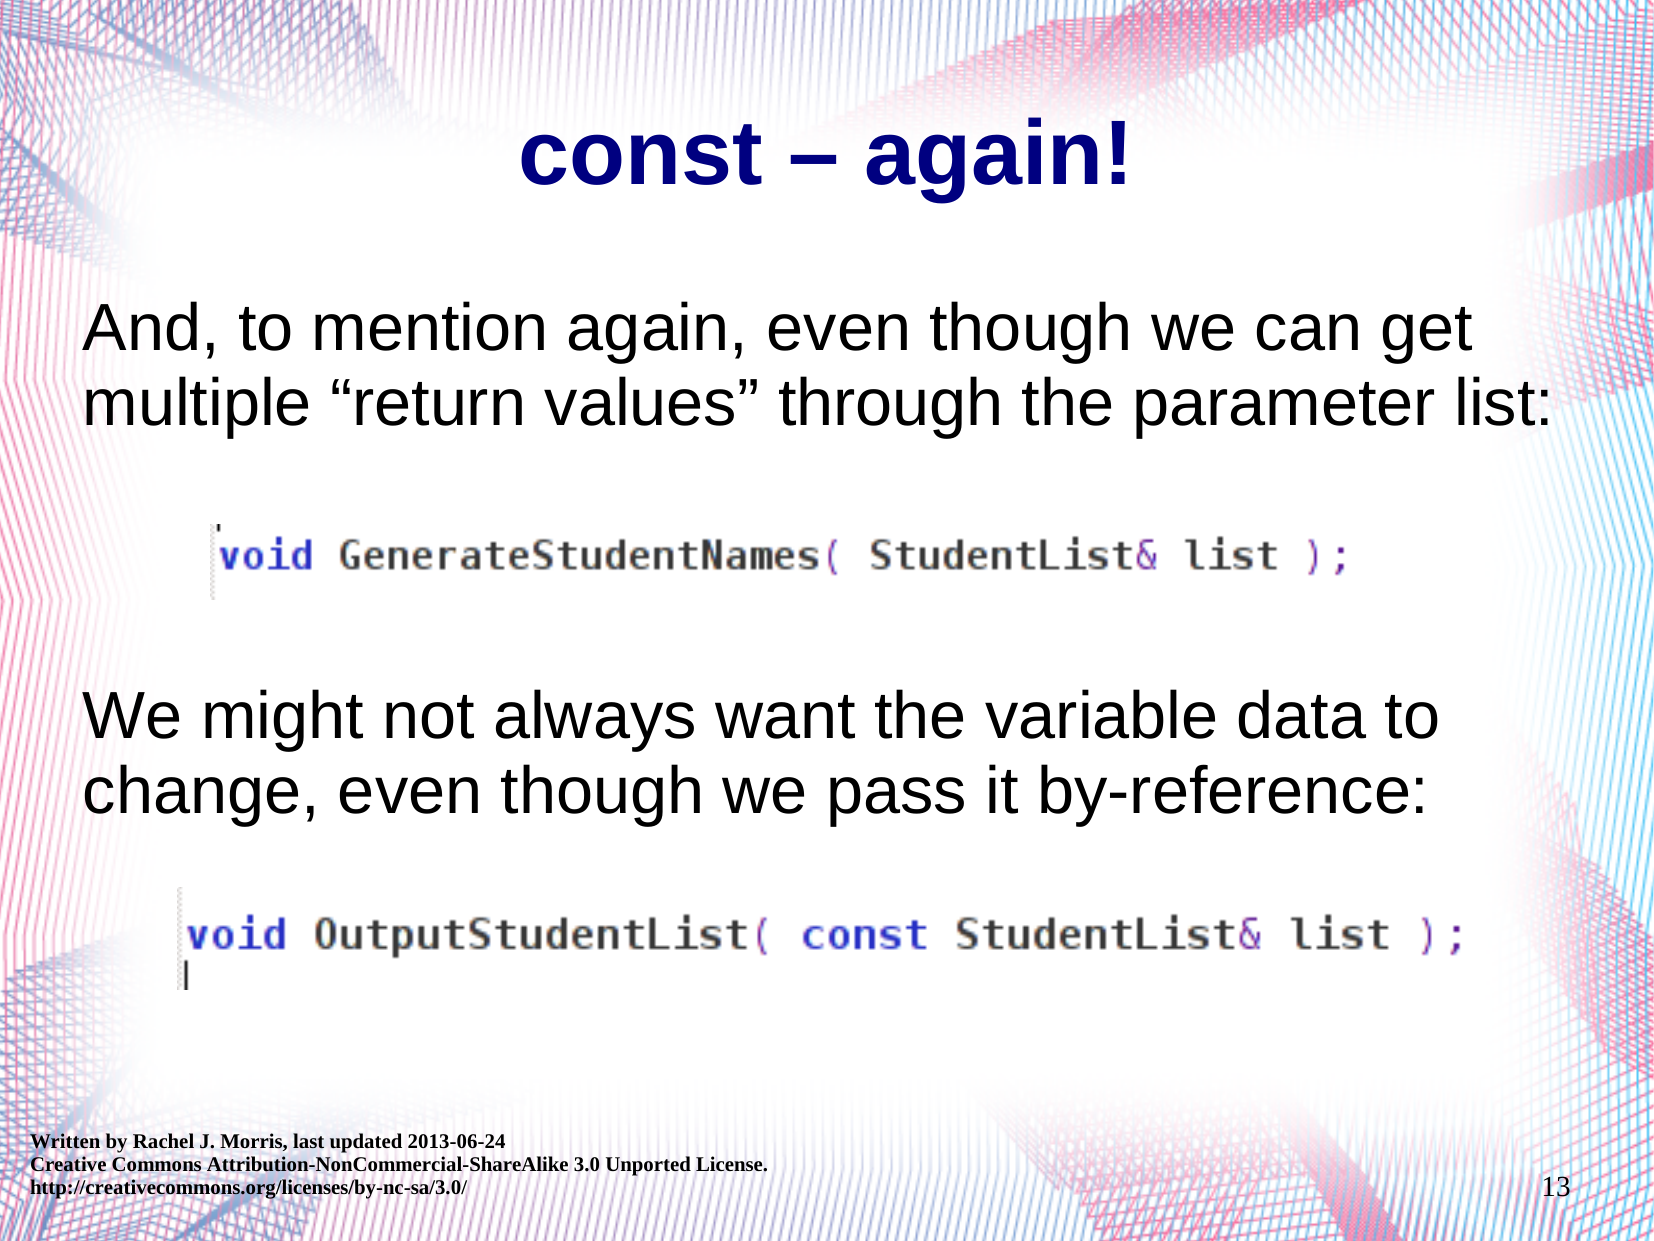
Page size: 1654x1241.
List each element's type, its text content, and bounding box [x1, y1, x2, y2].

list And, to mention again, even though we can get multiple “return values” through the parameter list: We might not always want the variable data to change, even though we pass it by-reference: [82, 290, 1571, 1010]
picture [0, 0, 1654, 1241]
title const – again! [82, 49, 1571, 257]
